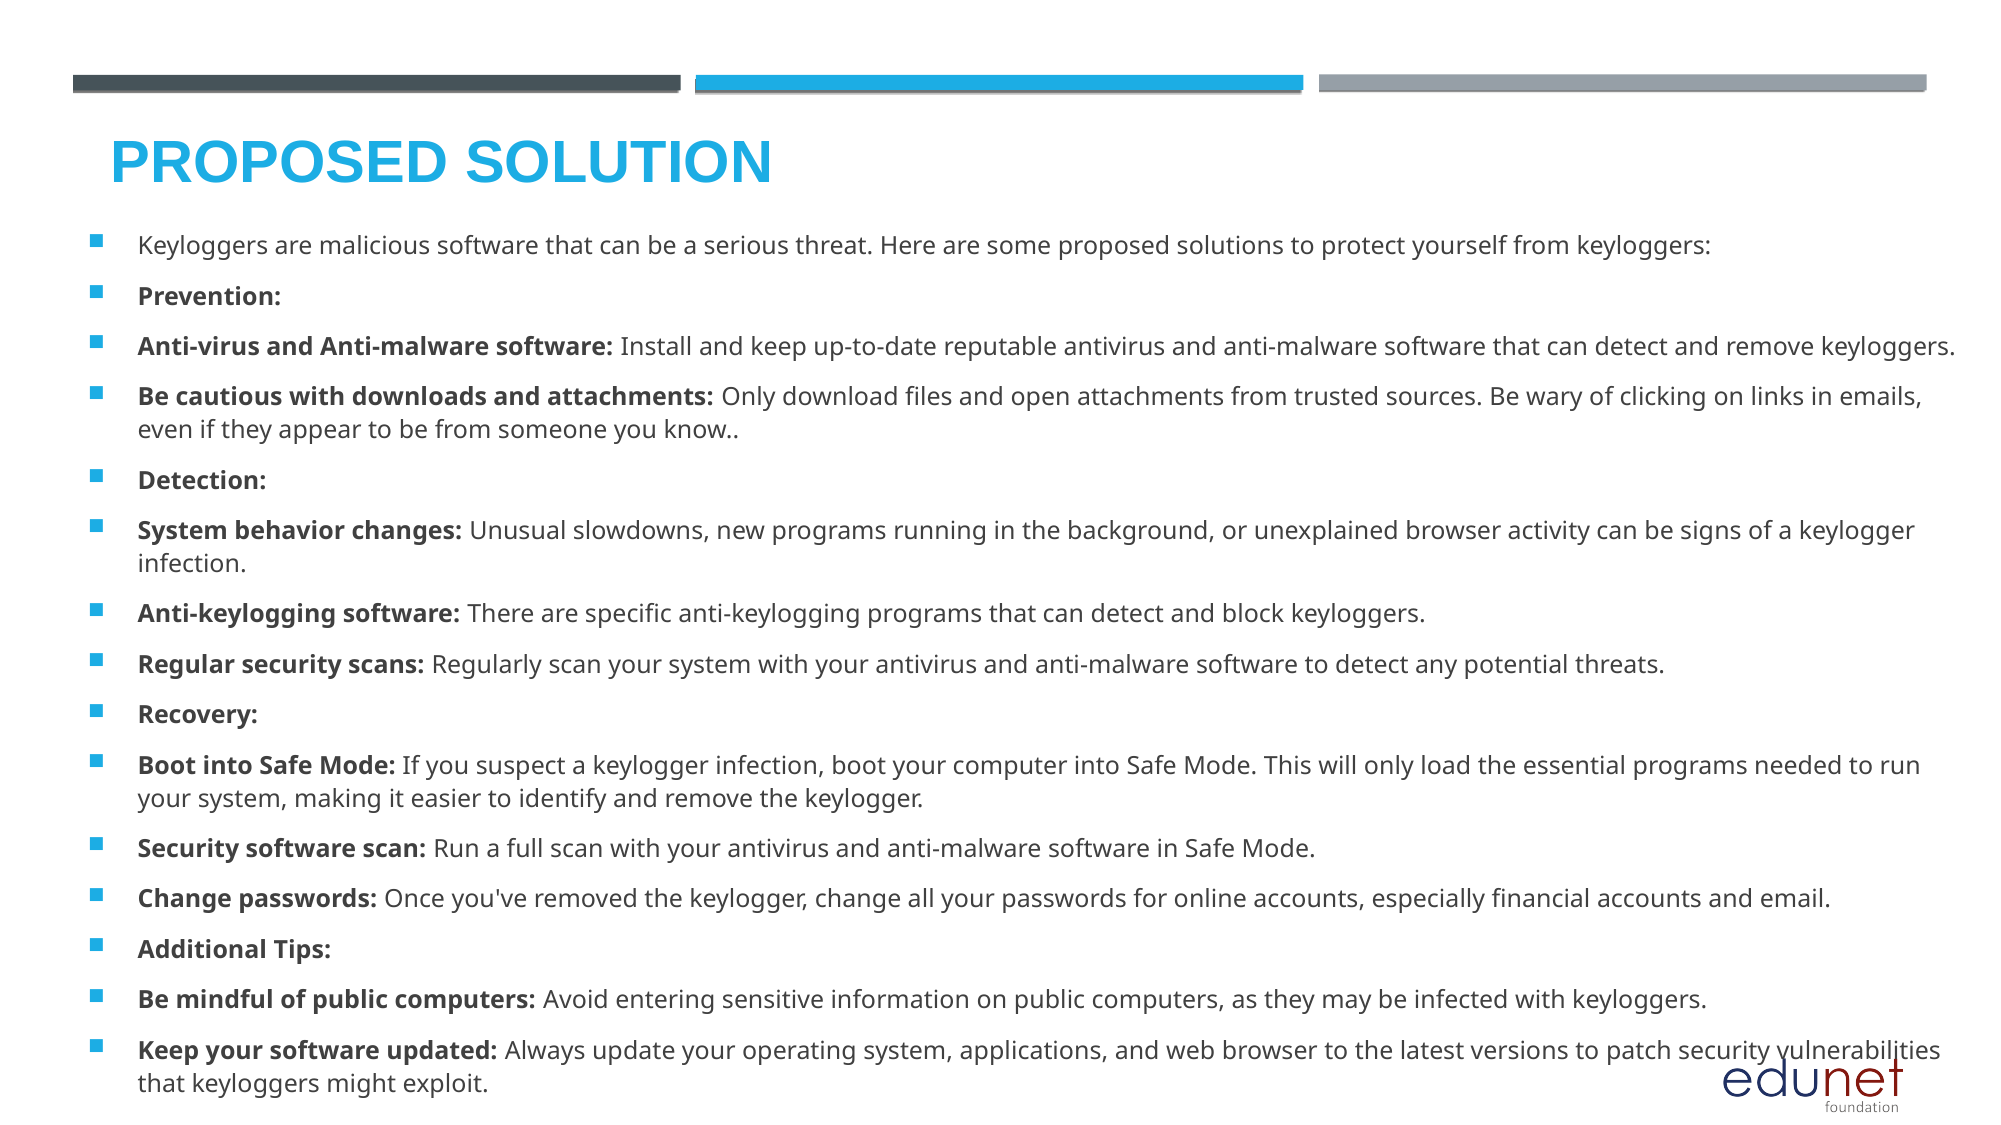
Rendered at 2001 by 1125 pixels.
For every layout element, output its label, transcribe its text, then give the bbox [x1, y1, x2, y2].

picture [1719, 1092, 1905, 1116]
title Proposed Solution [95, 115, 1905, 203]
list Keyloggers are malicious software that can be a serious threat. Here are some proposed solutions to protect yourself from keyloggers: Prevention: Anti-virus and Anti-malware software: Install and keep up-to-date reputable antivirus and anti-malware software that can detect and remove keyloggers. Be cautious with downloads and attachments: Only download files and open attachments from trusted sources. Be wary of clicking on links in emails, even if they appear to be from someone you know.. Detection: System behavior changes: Unusual slowdowns, new programs running in the background, or unexplained browser activity can be signs of a keylogger infection. Anti-keylogging software: There are specific anti-keylogging programs that can detect and block keyloggers. Regular security scans: Regularly scan your system with your antivirus and anti-malware software to detect any potential threats. Recovery: Boot into Safe Mode: If you suspect a keylogger infection, boot your computer into Safe Mode. This will only load the essential programs needed to run your system, making it easier to identify and remove the keylogger. Security software scan: Run a full scan with your antivirus and anti-malware software in Safe Mode. Change passwords: Once you've removed the keylogger, change all your passwords for online accounts, especially financial accounts and email. Additional Tips: Be mindful of public computers: Avoid entering sensitive information on public computers, as they may be infected with keyloggers. Keep your software updated: Always update your operating system, applications, and web browser to the latest versions to patch security vulnerabilities that keyloggers might exploit. [72, 294, 1978, 1092]
